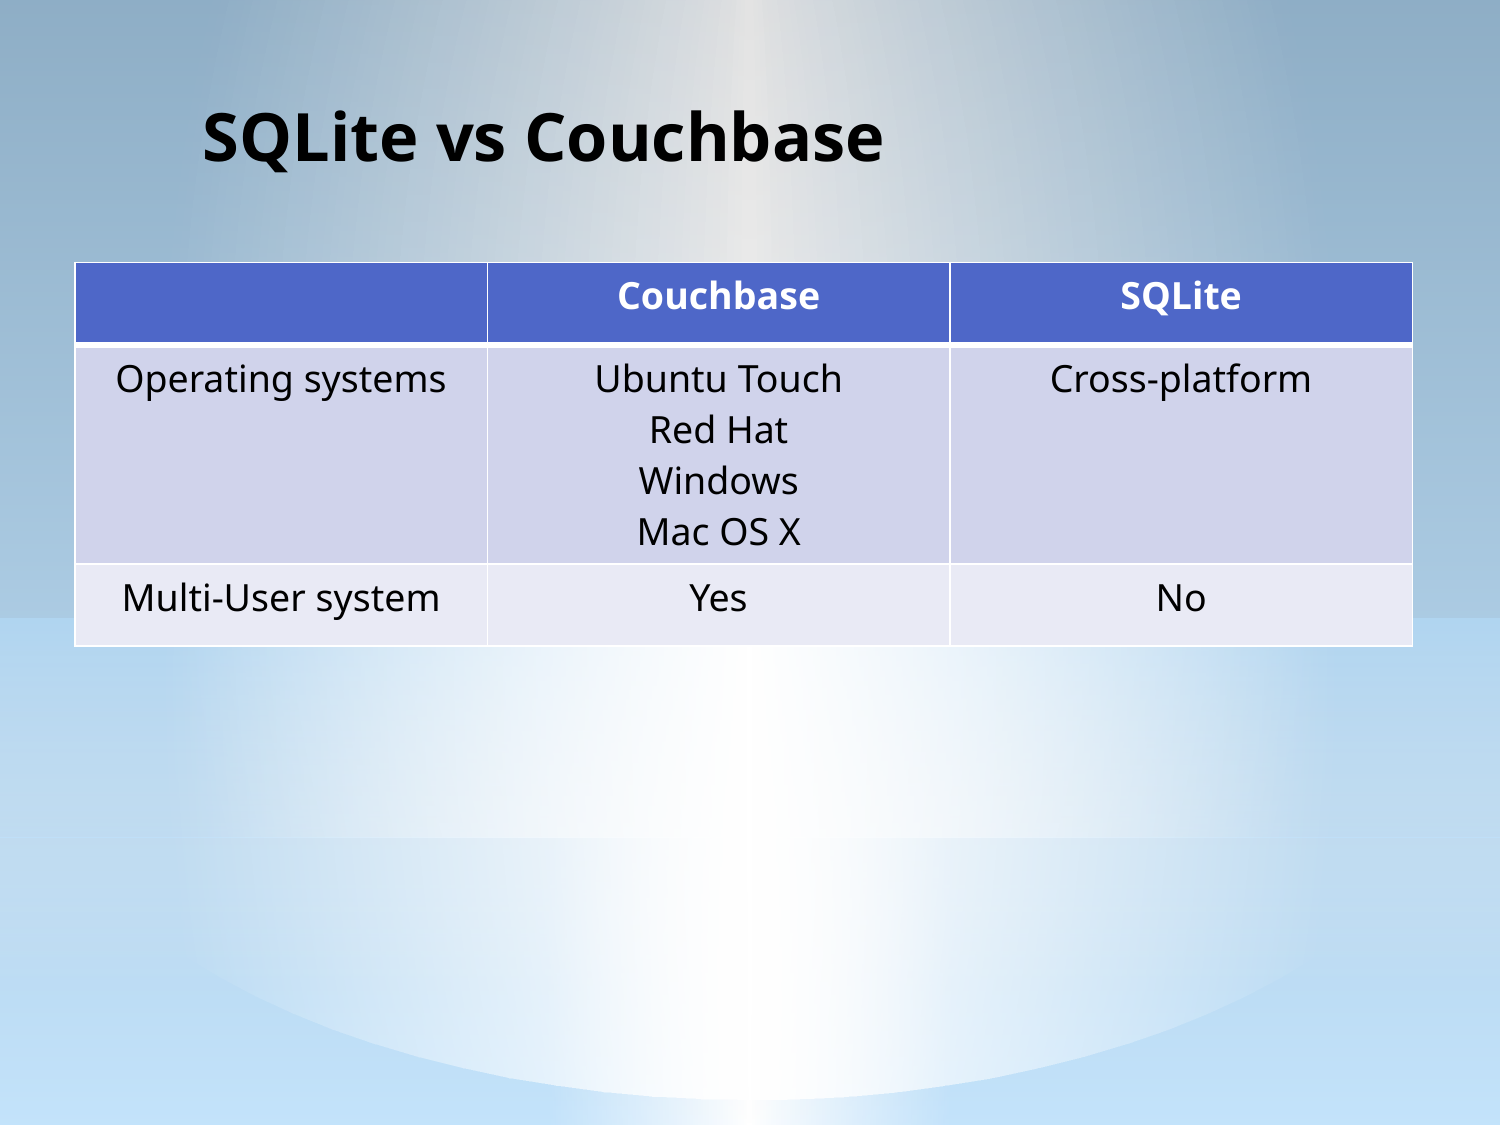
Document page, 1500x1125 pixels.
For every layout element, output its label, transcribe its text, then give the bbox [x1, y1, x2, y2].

table_header [76, 263, 487, 342]
table_header SQLite [951, 263, 1412, 342]
table_cell Yes [488, 565, 949, 645]
table_cell No [951, 565, 1412, 645]
table_cell Ubuntu Touch Red Hat Windows Mac OS X [488, 348, 949, 563]
table_cell Multi-User system [76, 565, 487, 645]
table_cell Operating systems [76, 348, 487, 563]
title SQLite vs Couchbase [187, 87, 1256, 188]
table_header Couchbase [488, 263, 949, 342]
table_cell Cross-platform [951, 348, 1412, 563]
